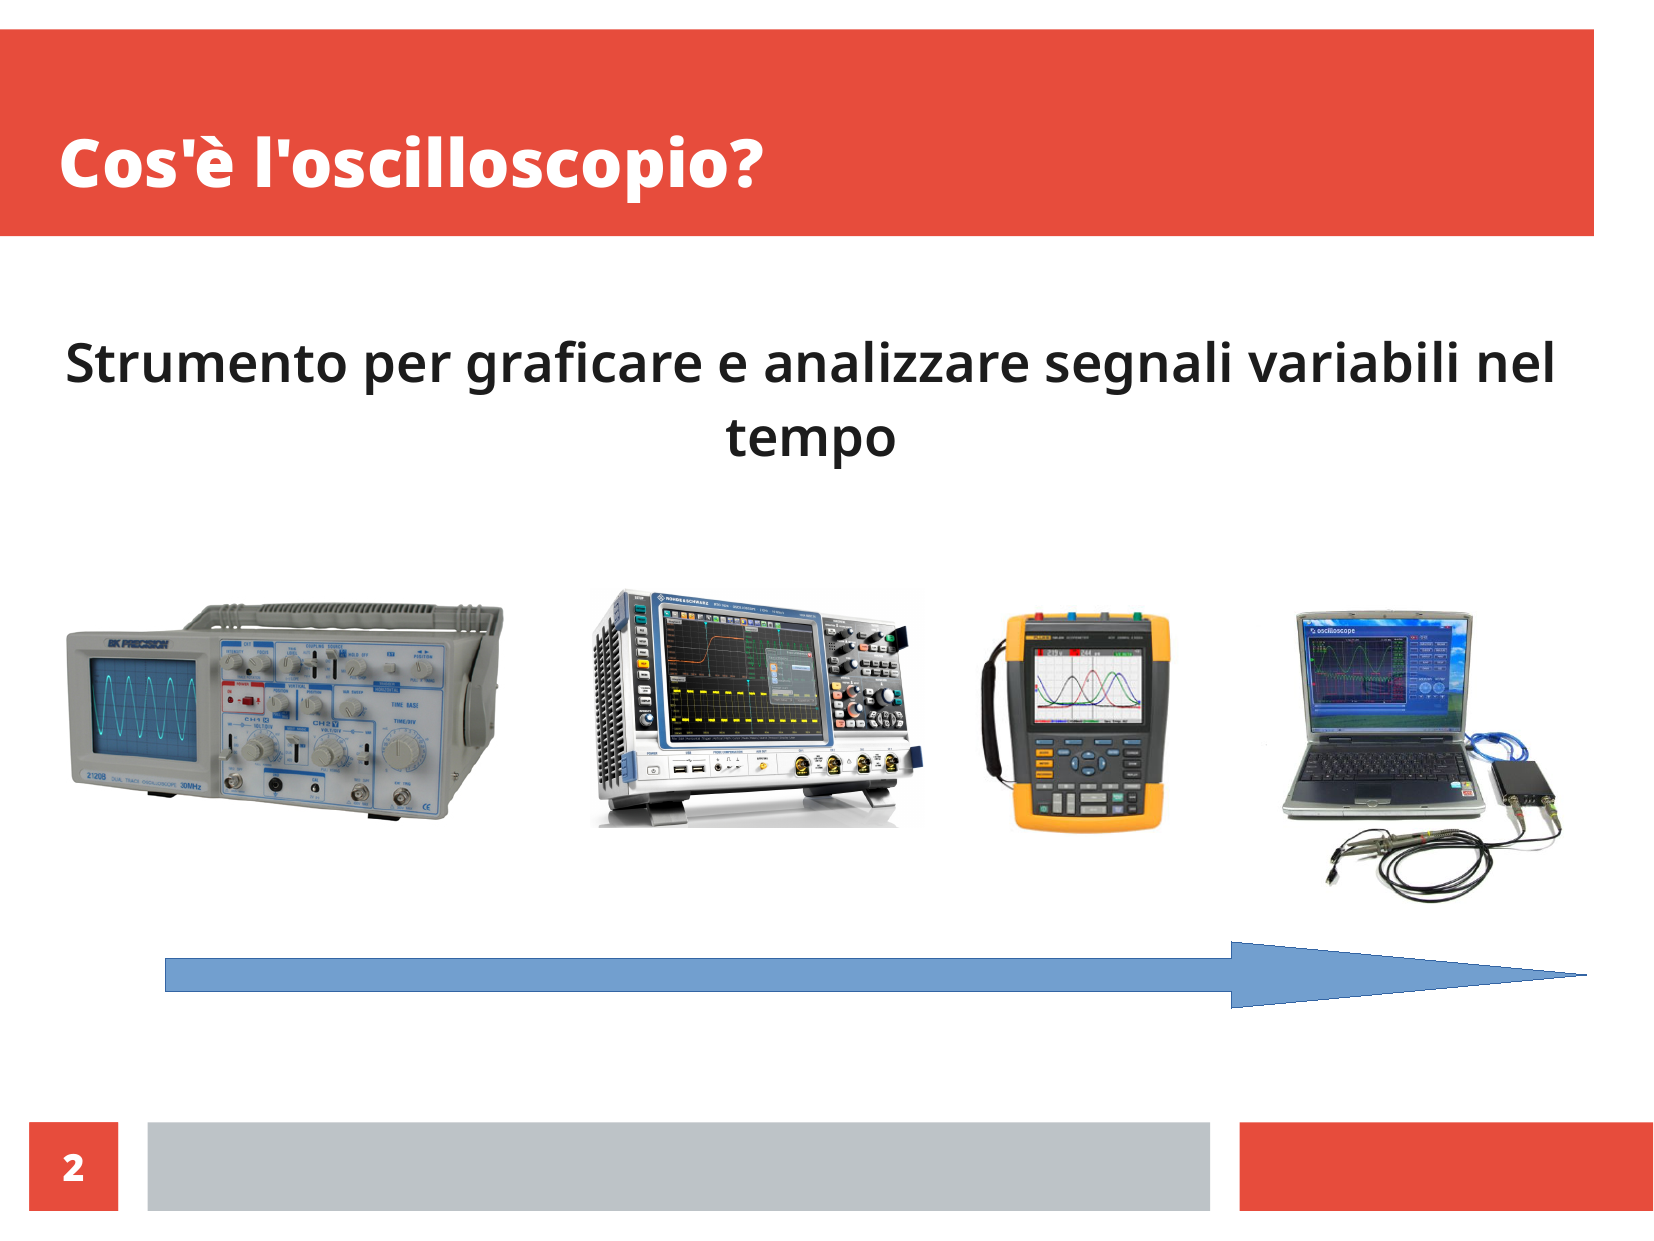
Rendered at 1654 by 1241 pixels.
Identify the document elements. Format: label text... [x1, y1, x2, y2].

picture [58, 596, 508, 827]
title Cos'è l'oscilloscopio? [58, 59, 1594, 207]
text_box [165, 941, 1587, 1009]
list Strumento per graficare e analizzare segnali variabili nel tempo [58, 324, 1565, 1093]
picture [590, 588, 1589, 914]
